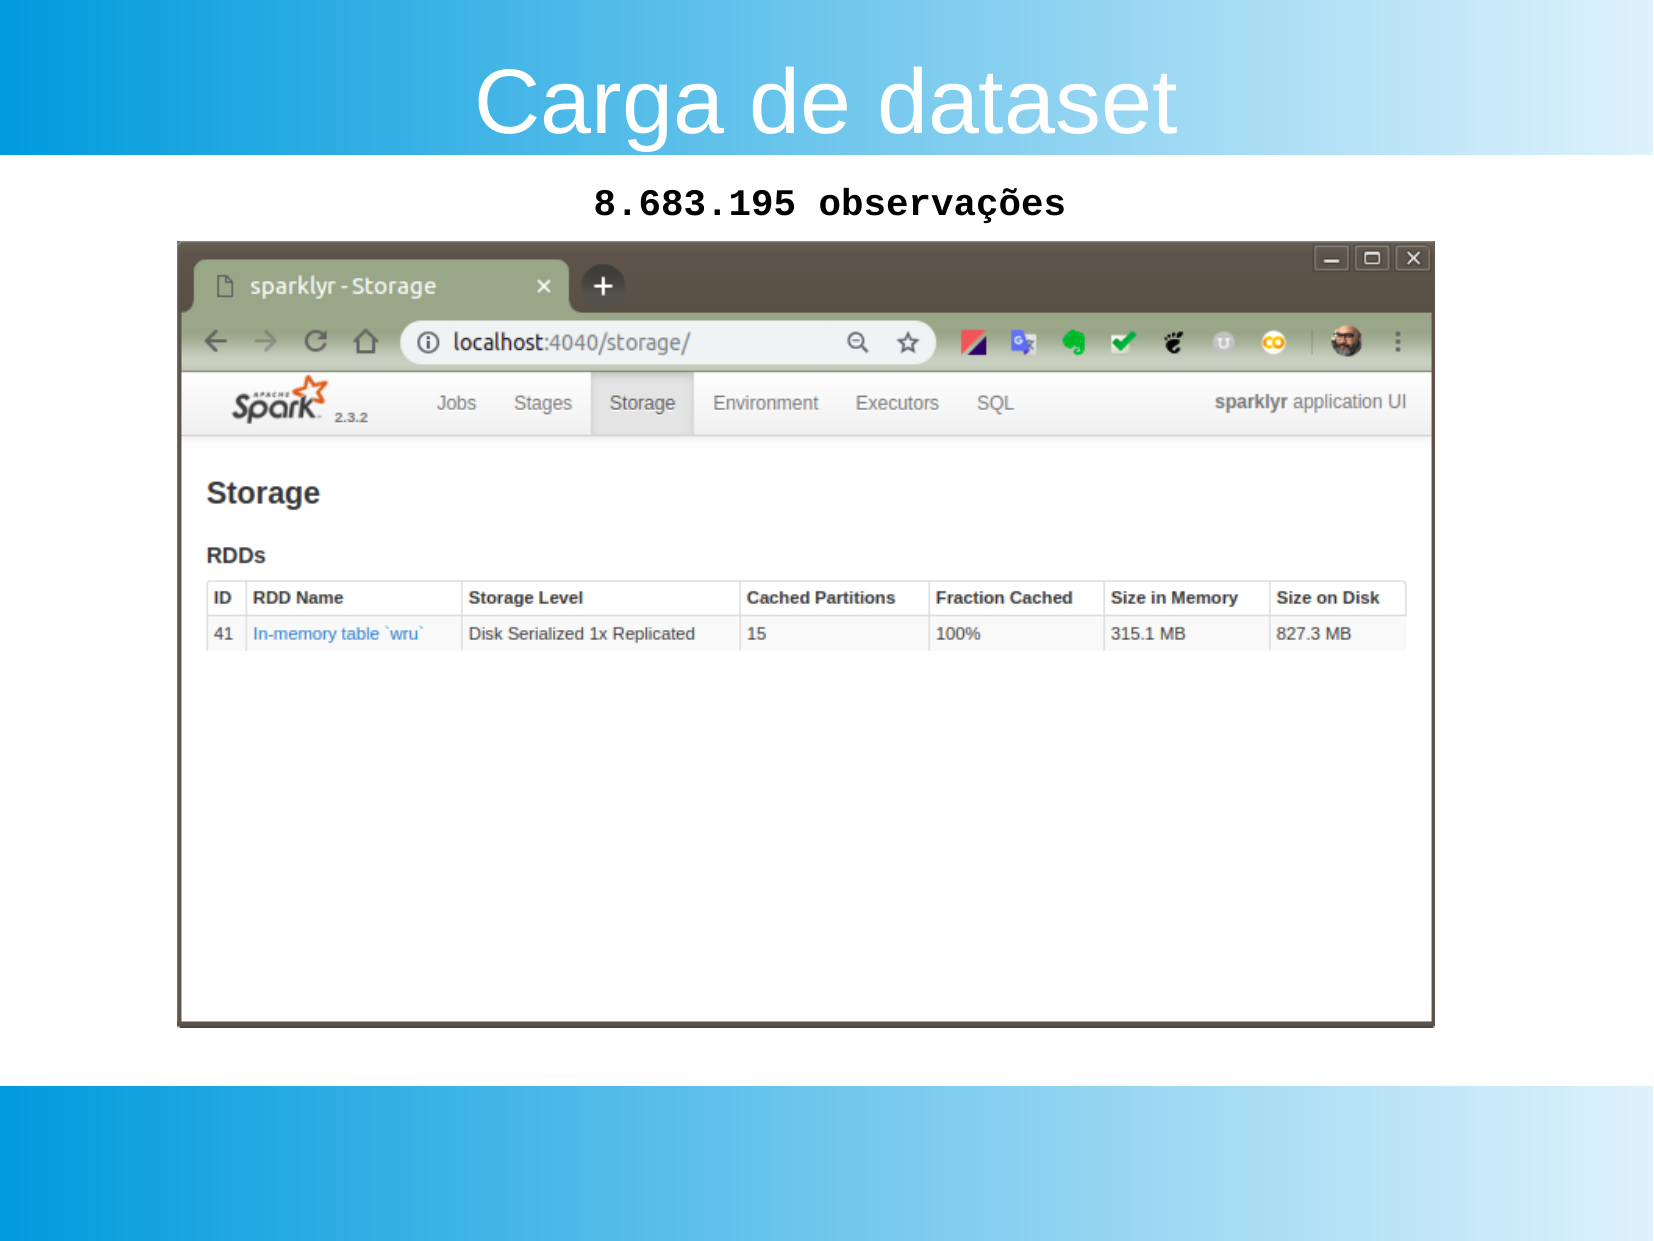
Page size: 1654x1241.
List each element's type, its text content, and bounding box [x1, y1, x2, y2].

title Carga de dataset [82, 49, 1571, 155]
text_box 8.683.195 observações [578, 177, 1123, 241]
picture [177, 241, 1435, 1028]
